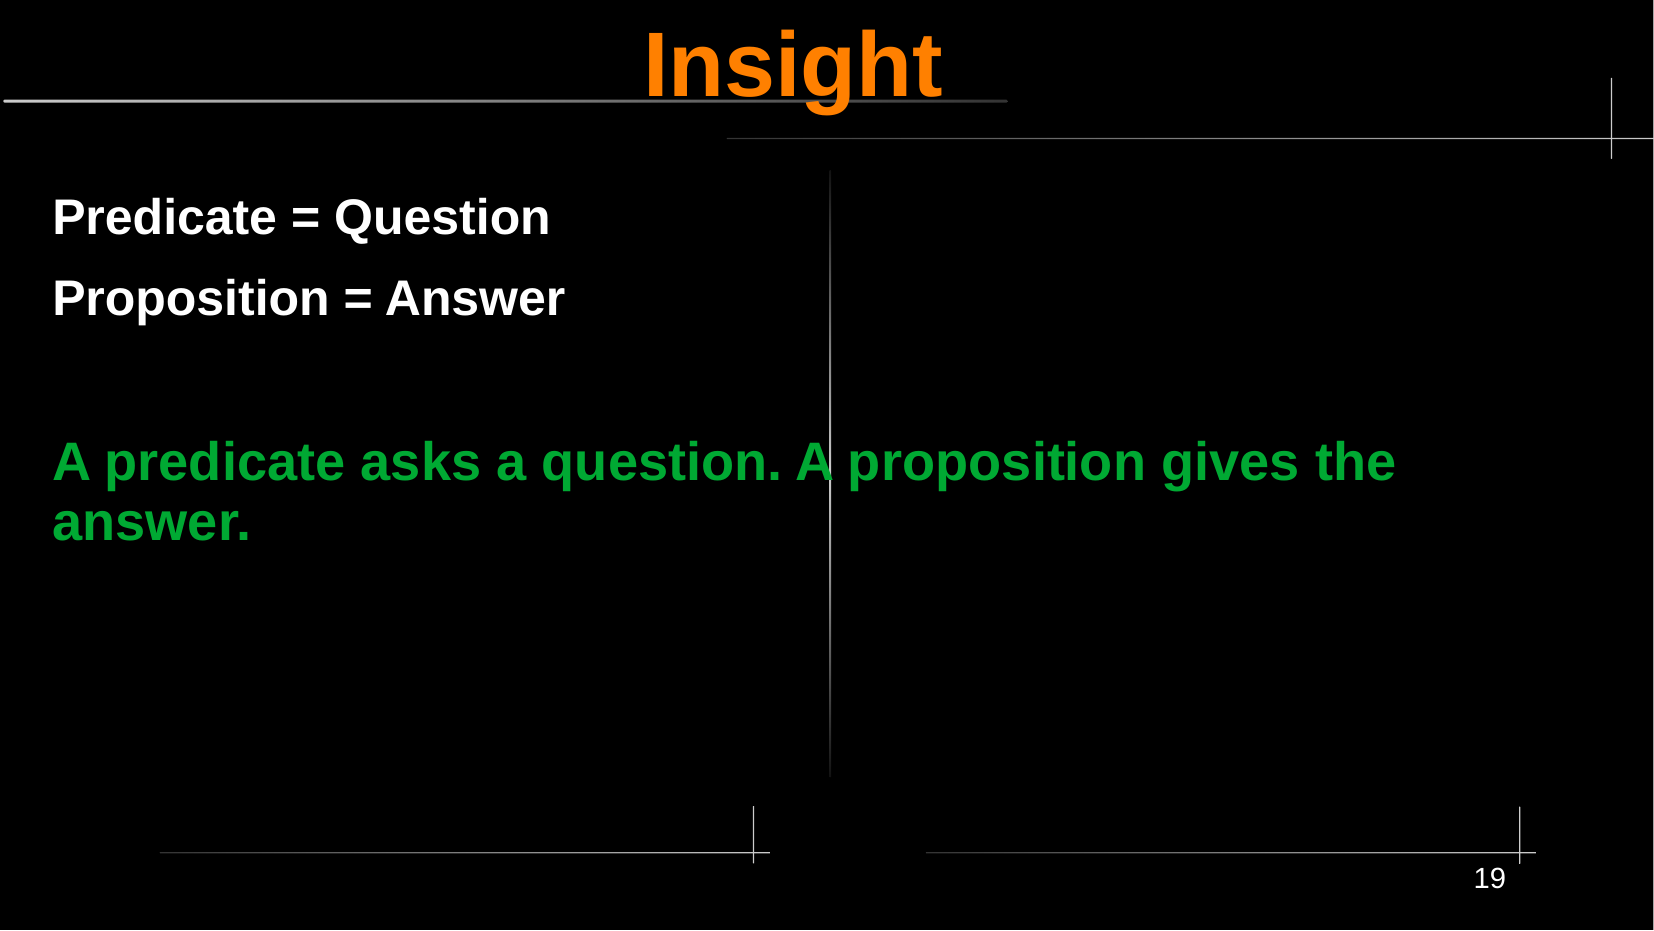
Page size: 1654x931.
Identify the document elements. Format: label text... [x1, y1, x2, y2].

title Insight [23, 11, 1589, 119]
text_box Predicate = Question Proposition = Answer A predicate asks a question. A proposition gives the answer. [37, 182, 1576, 413]
